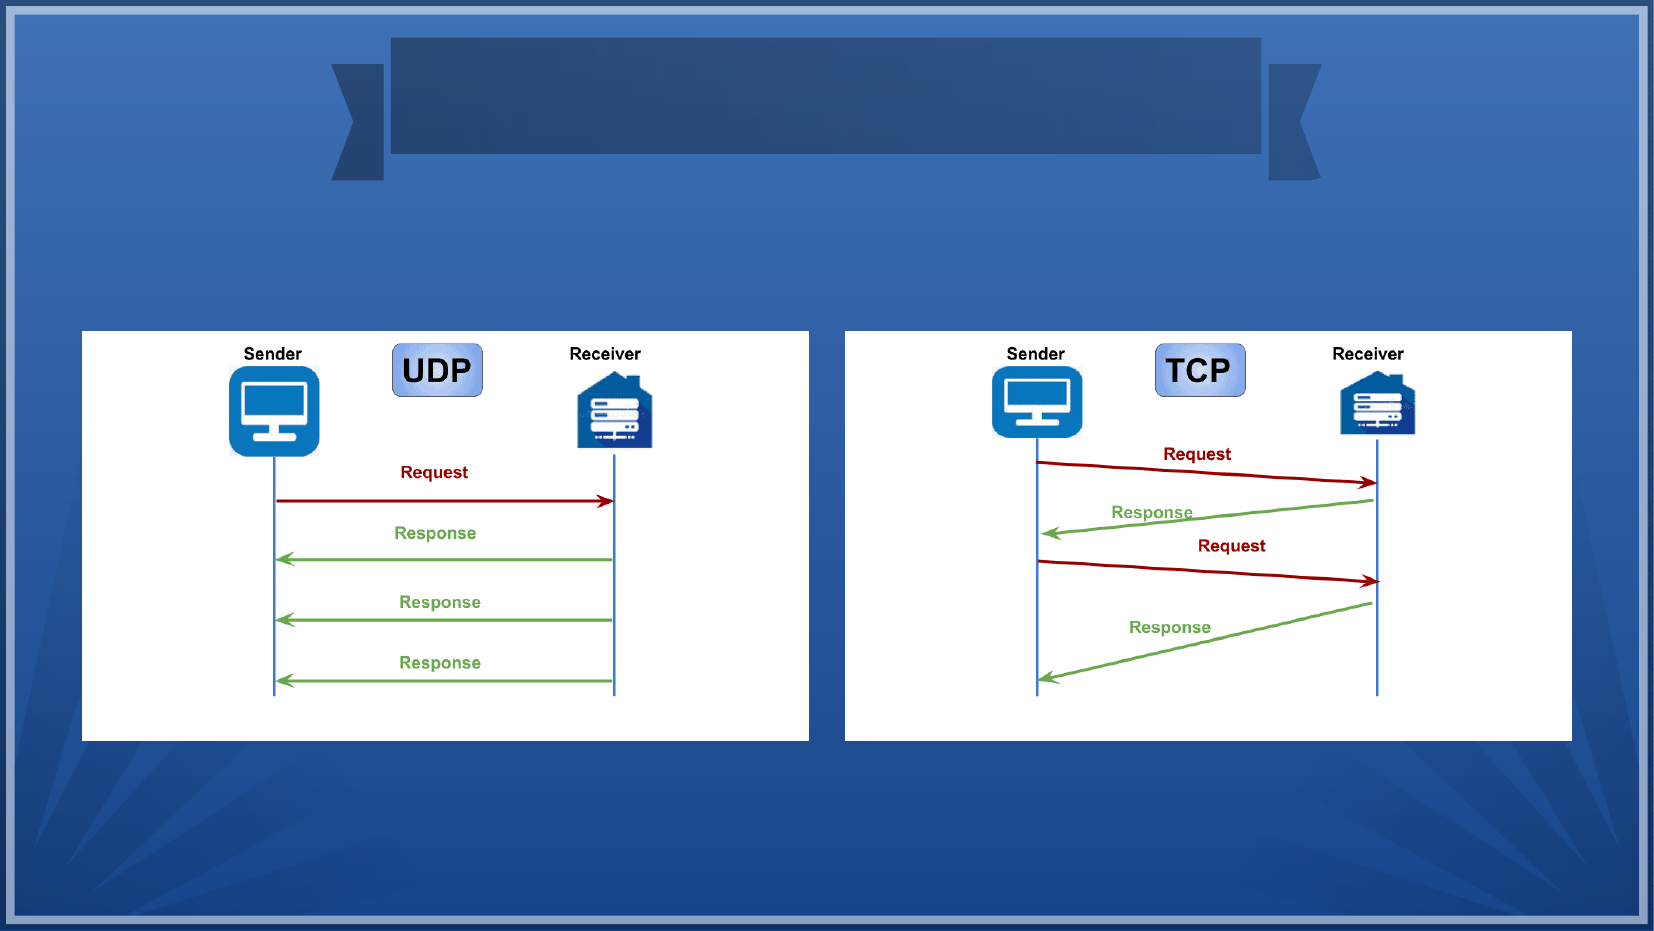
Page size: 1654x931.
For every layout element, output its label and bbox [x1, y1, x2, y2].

picture [82, 331, 809, 741]
picture [845, 331, 1572, 741]
